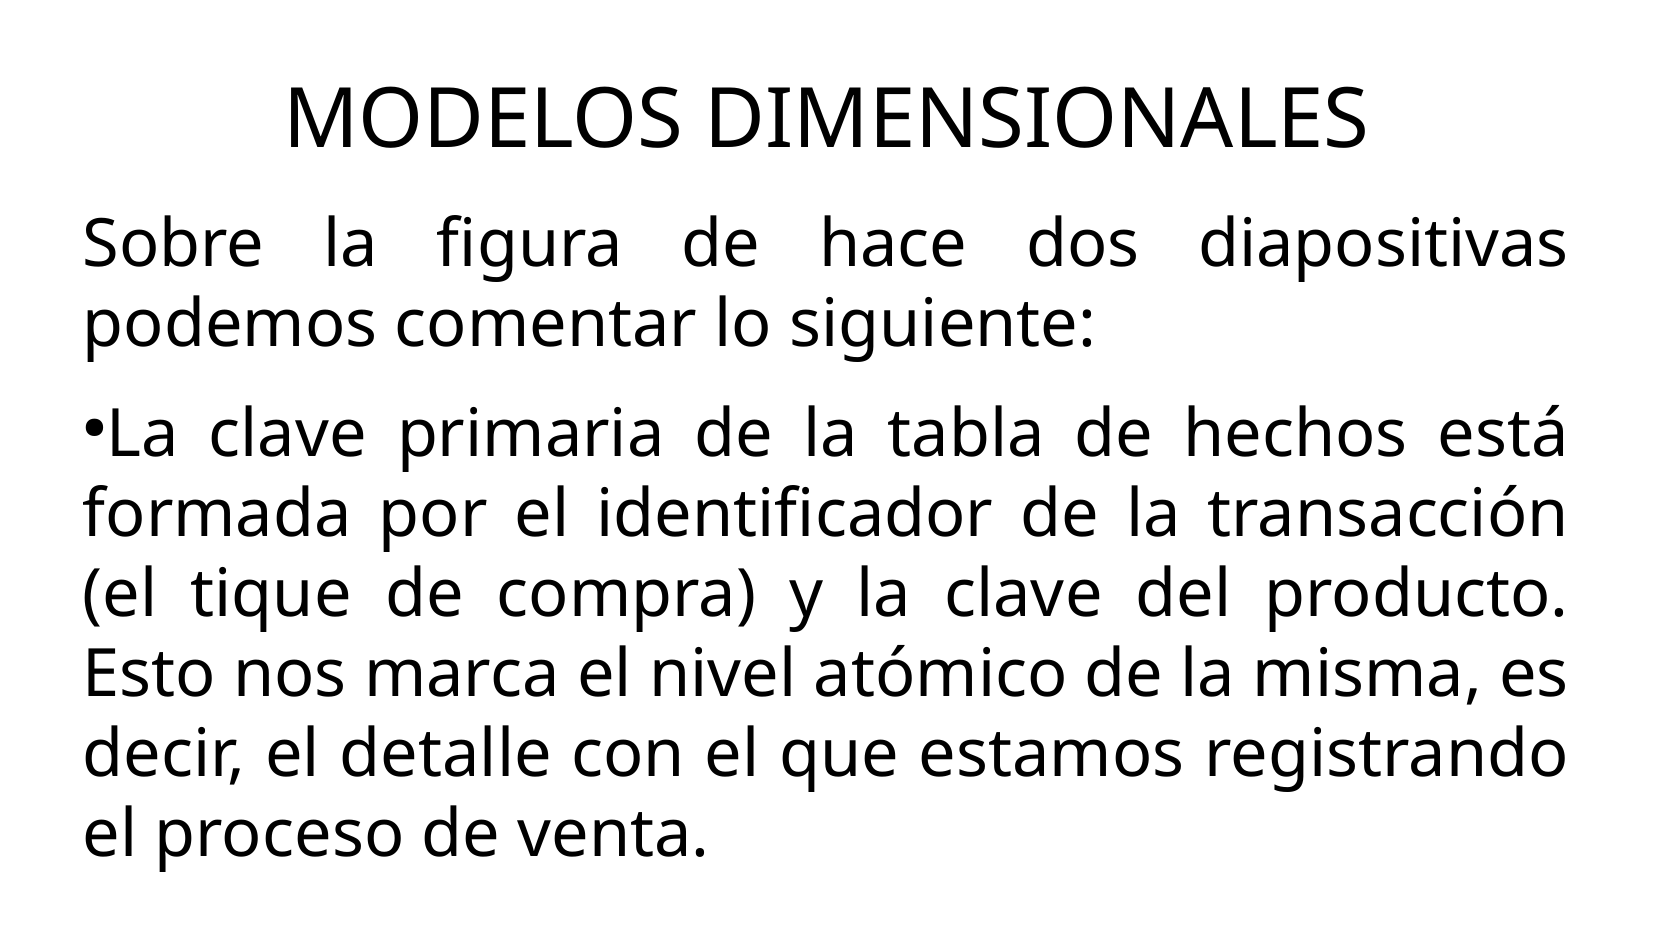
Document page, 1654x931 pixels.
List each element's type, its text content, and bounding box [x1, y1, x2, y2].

list Sobre la figura de hace dos diapositivas podemos comentar lo siguiente: La clave primaria de la tabla de hechos está formada por el identificador de la transacción (el tique de compra) y la clave del producto. Esto nos marca el nivel atómico de la misma, es decir, el detalle con el que estamos registrando el proceso de venta. [82, 199, 1571, 928]
title MODELOS DIMENSIONALES [82, 37, 1571, 193]
